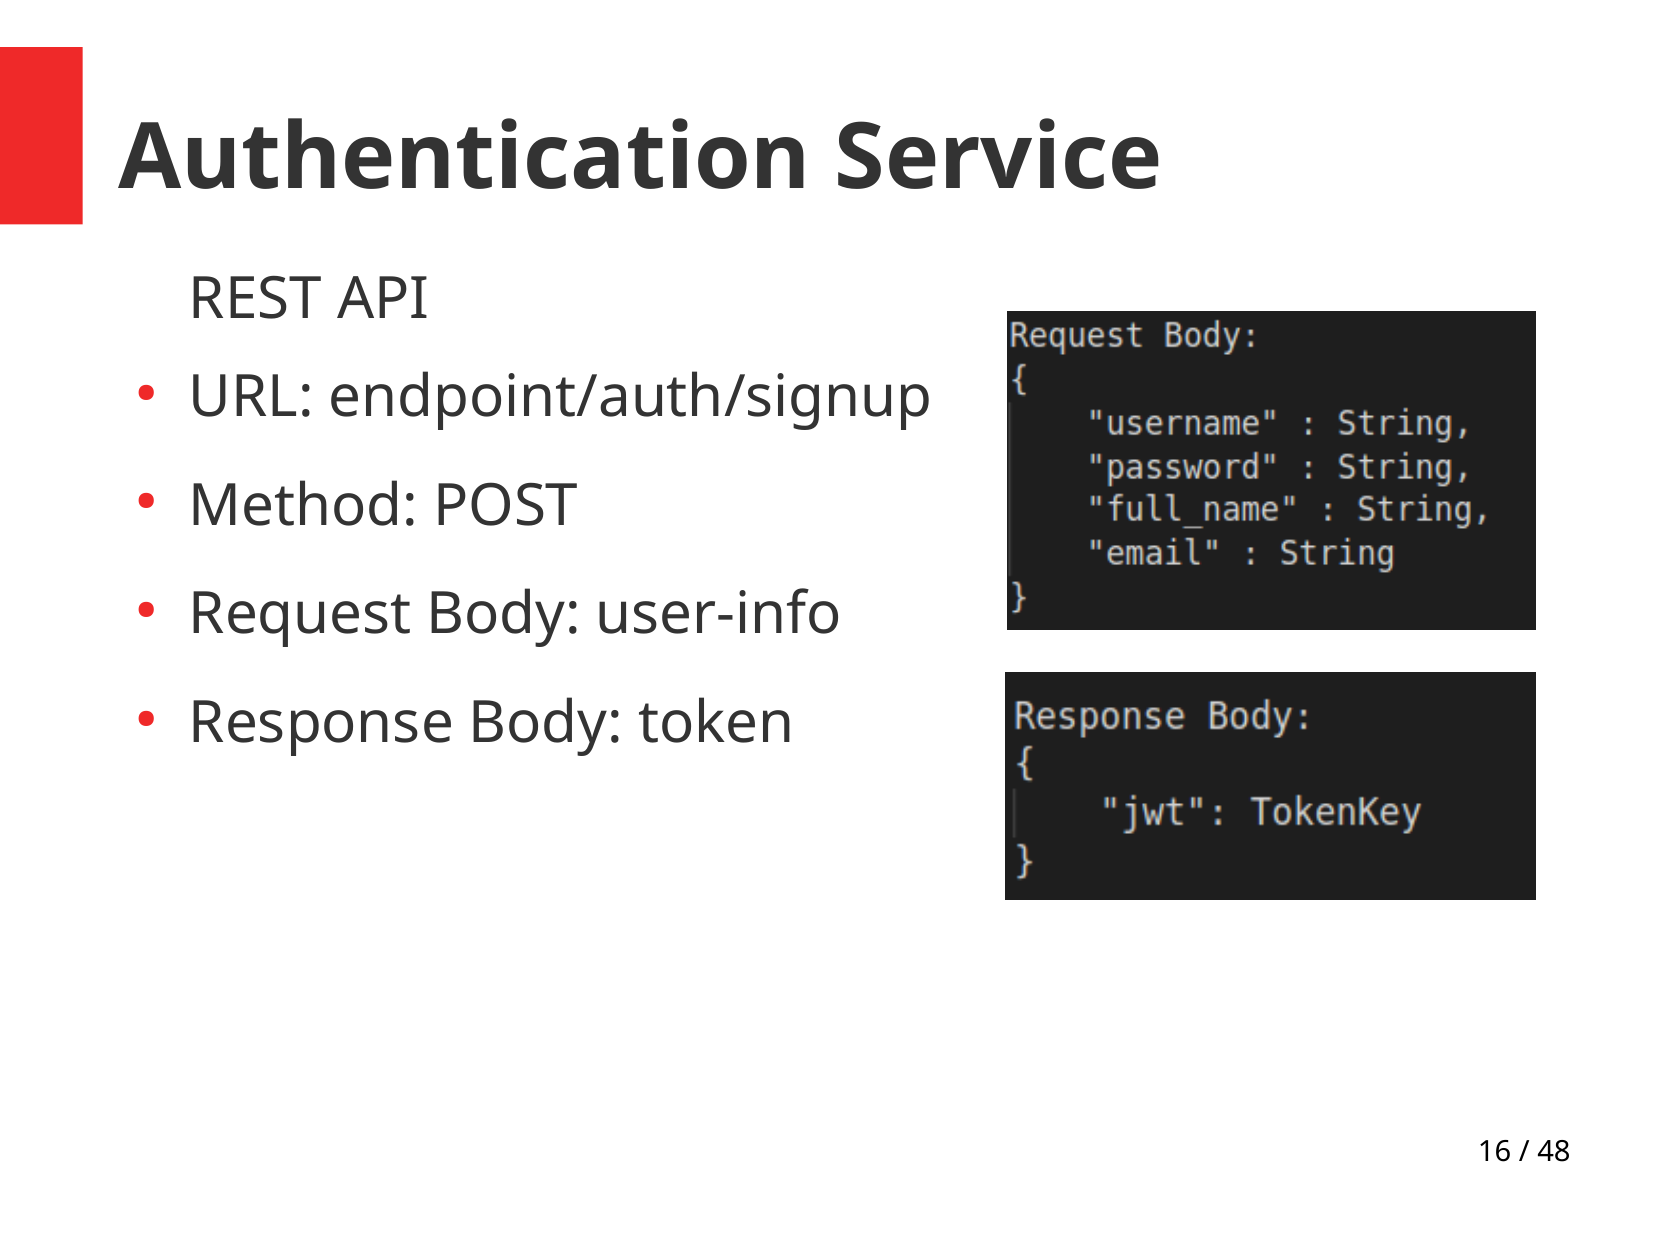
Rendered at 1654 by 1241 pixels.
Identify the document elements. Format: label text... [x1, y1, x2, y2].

list URL: endpoint/auth/signup Method: POST Request Body: user-info Response Body: token [118, 354, 1536, 1074]
list REST API [118, 256, 721, 353]
title Authentication Service [118, 49, 1571, 257]
picture [1007, 311, 1536, 631]
picture [1005, 672, 1536, 901]
